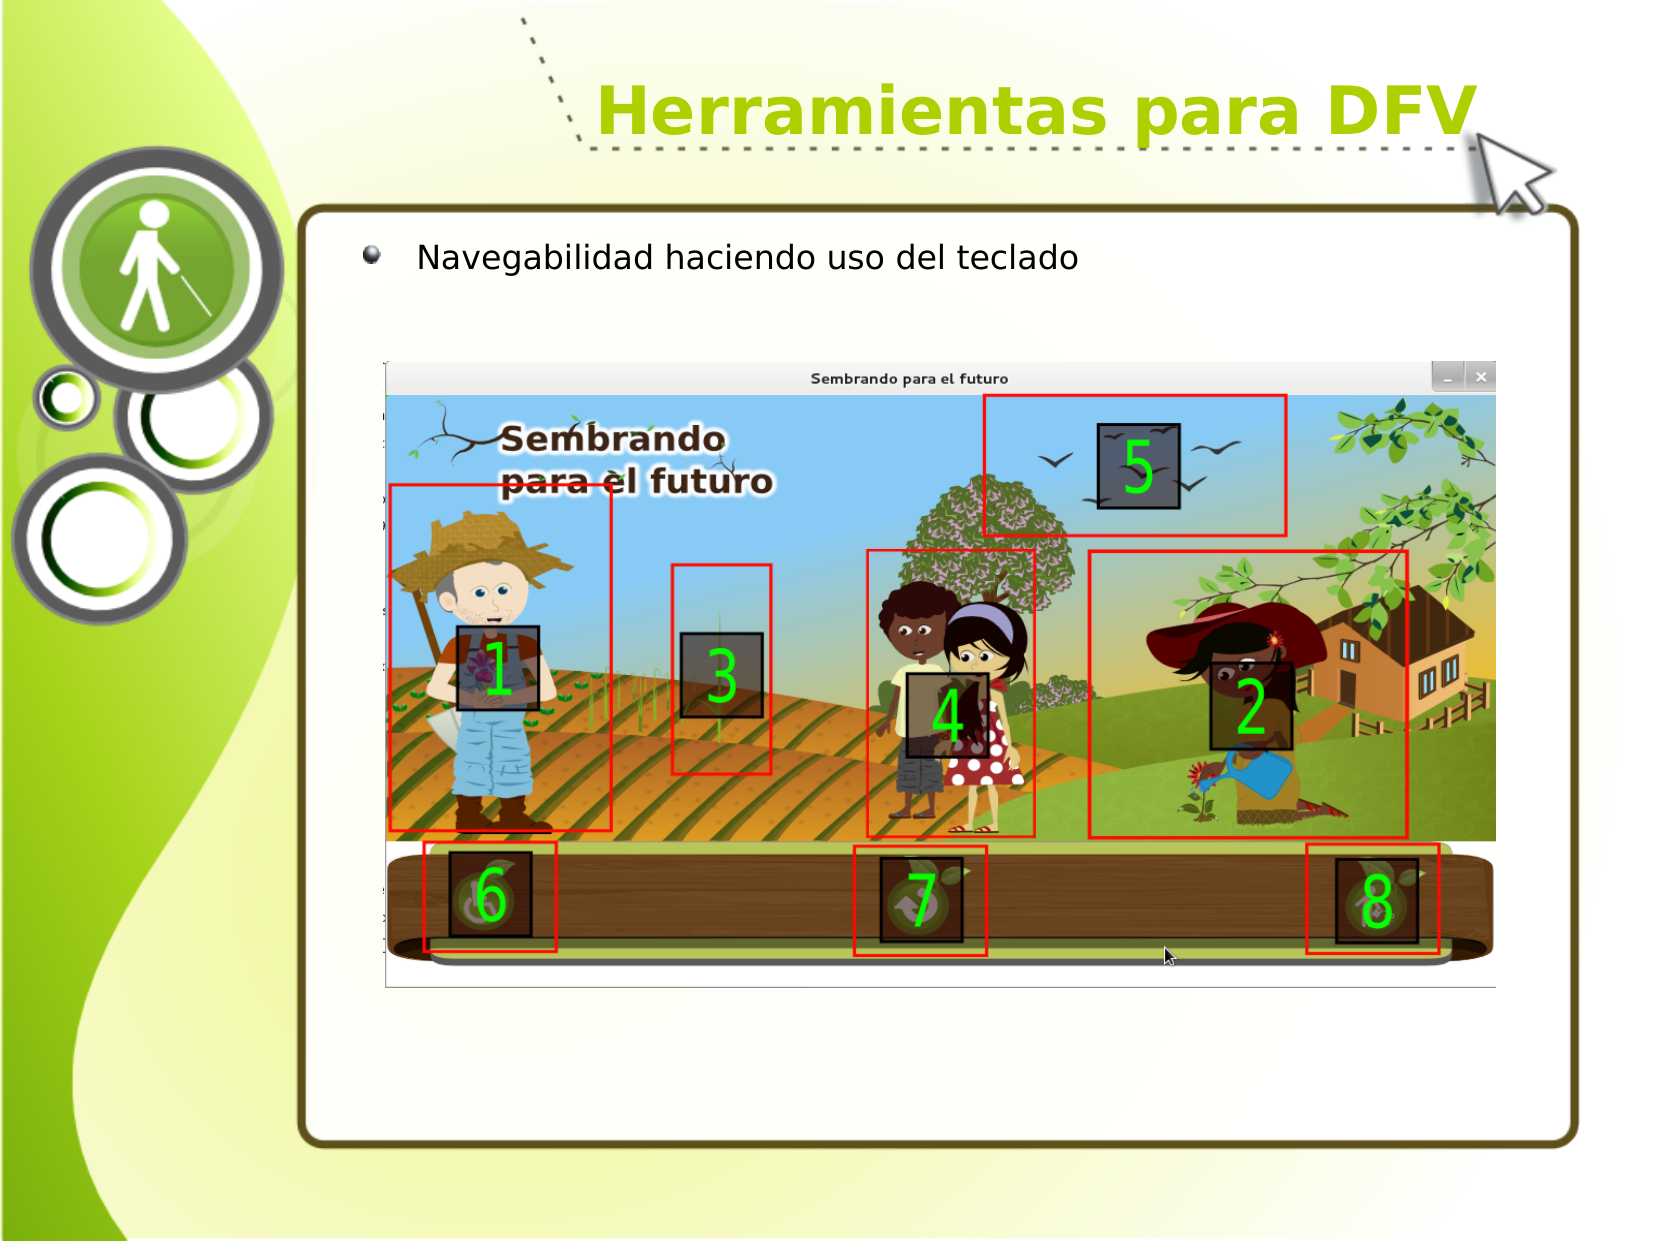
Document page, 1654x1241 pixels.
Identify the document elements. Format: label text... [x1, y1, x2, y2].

text_box Herramientas para DFV [549, 65, 1495, 158]
picture [0, 0, 1654, 1241]
text_box Navegabilidad haciendo uso del teclado [330, 224, 1524, 438]
